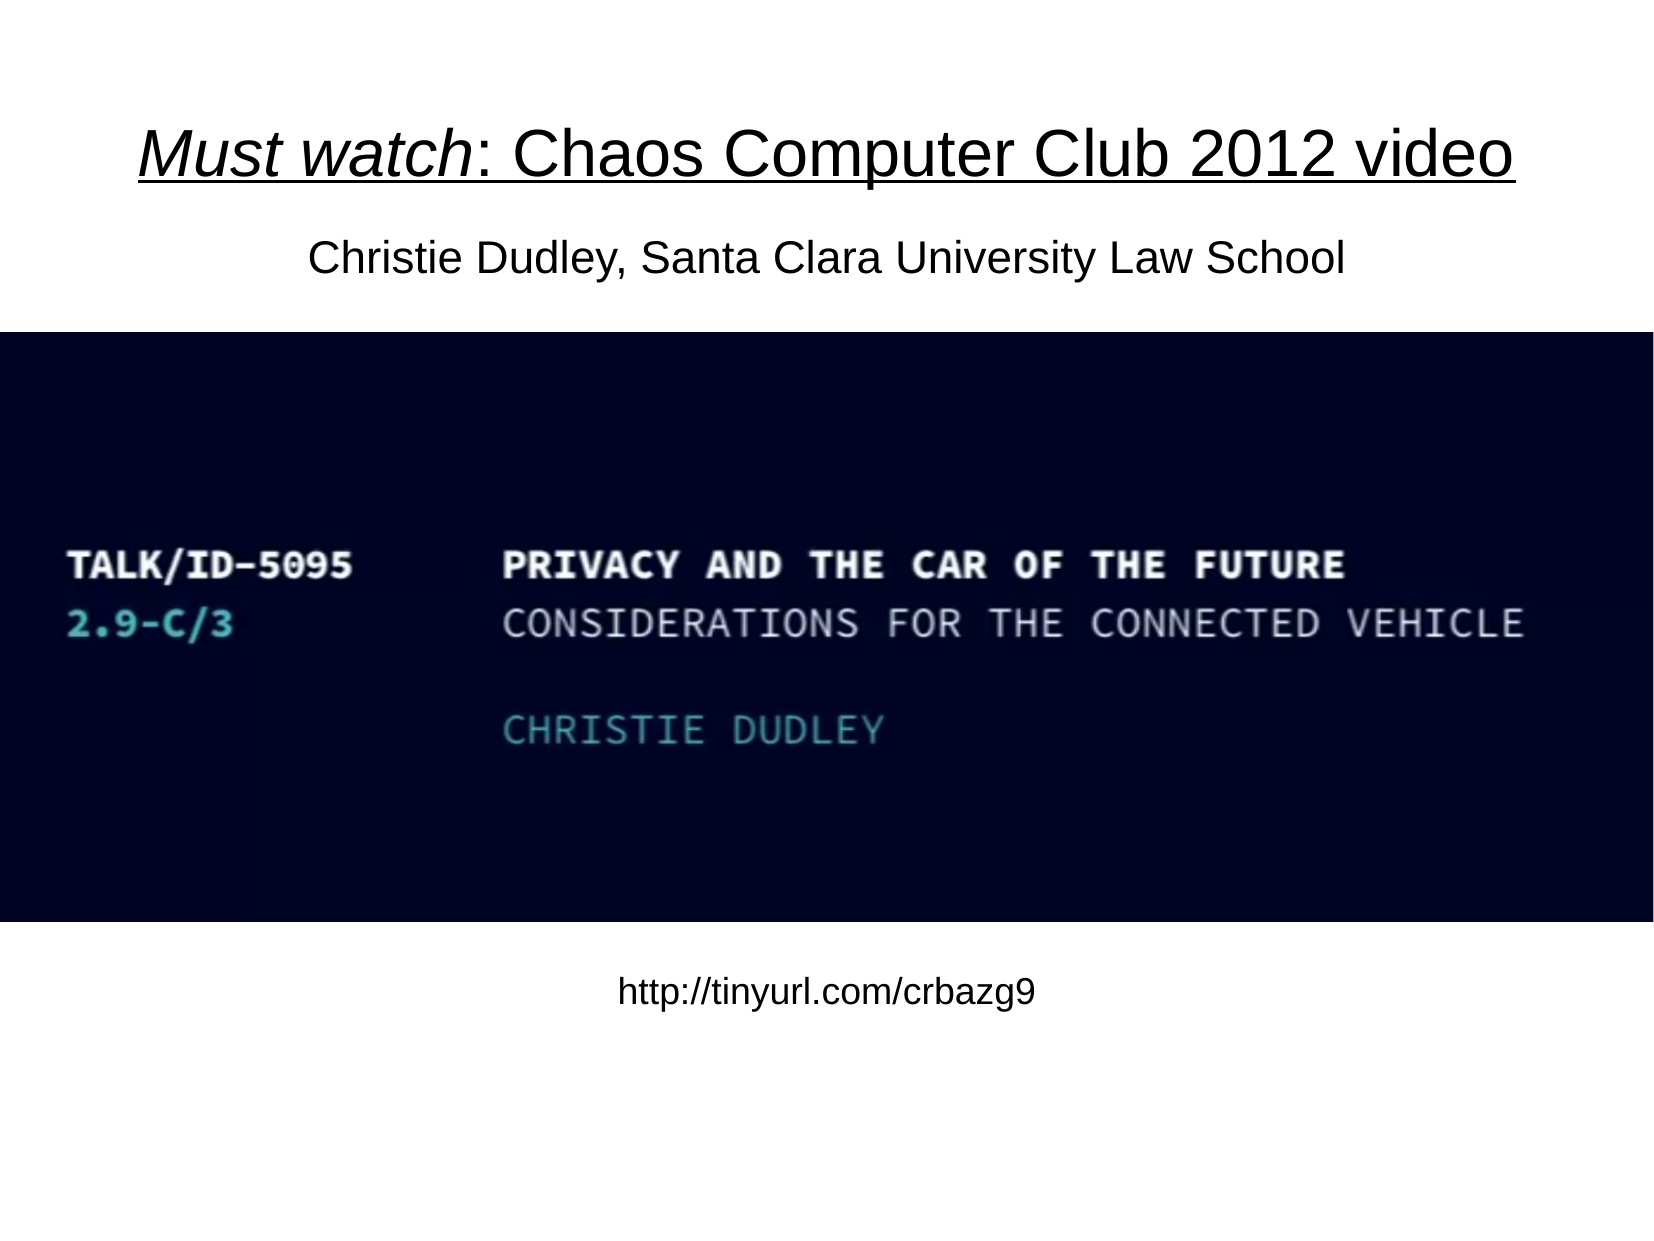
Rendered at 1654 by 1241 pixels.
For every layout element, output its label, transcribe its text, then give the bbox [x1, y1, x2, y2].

text_box Christie Dudley, Santa Clara University Law School [293, 225, 1361, 292]
picture [0, 332, 1654, 922]
title Must watch: Chaos Computer Club 2012 video [82, 49, 1571, 257]
text_box http://tinyurl.com/crbazg9 [603, 963, 1051, 1021]
